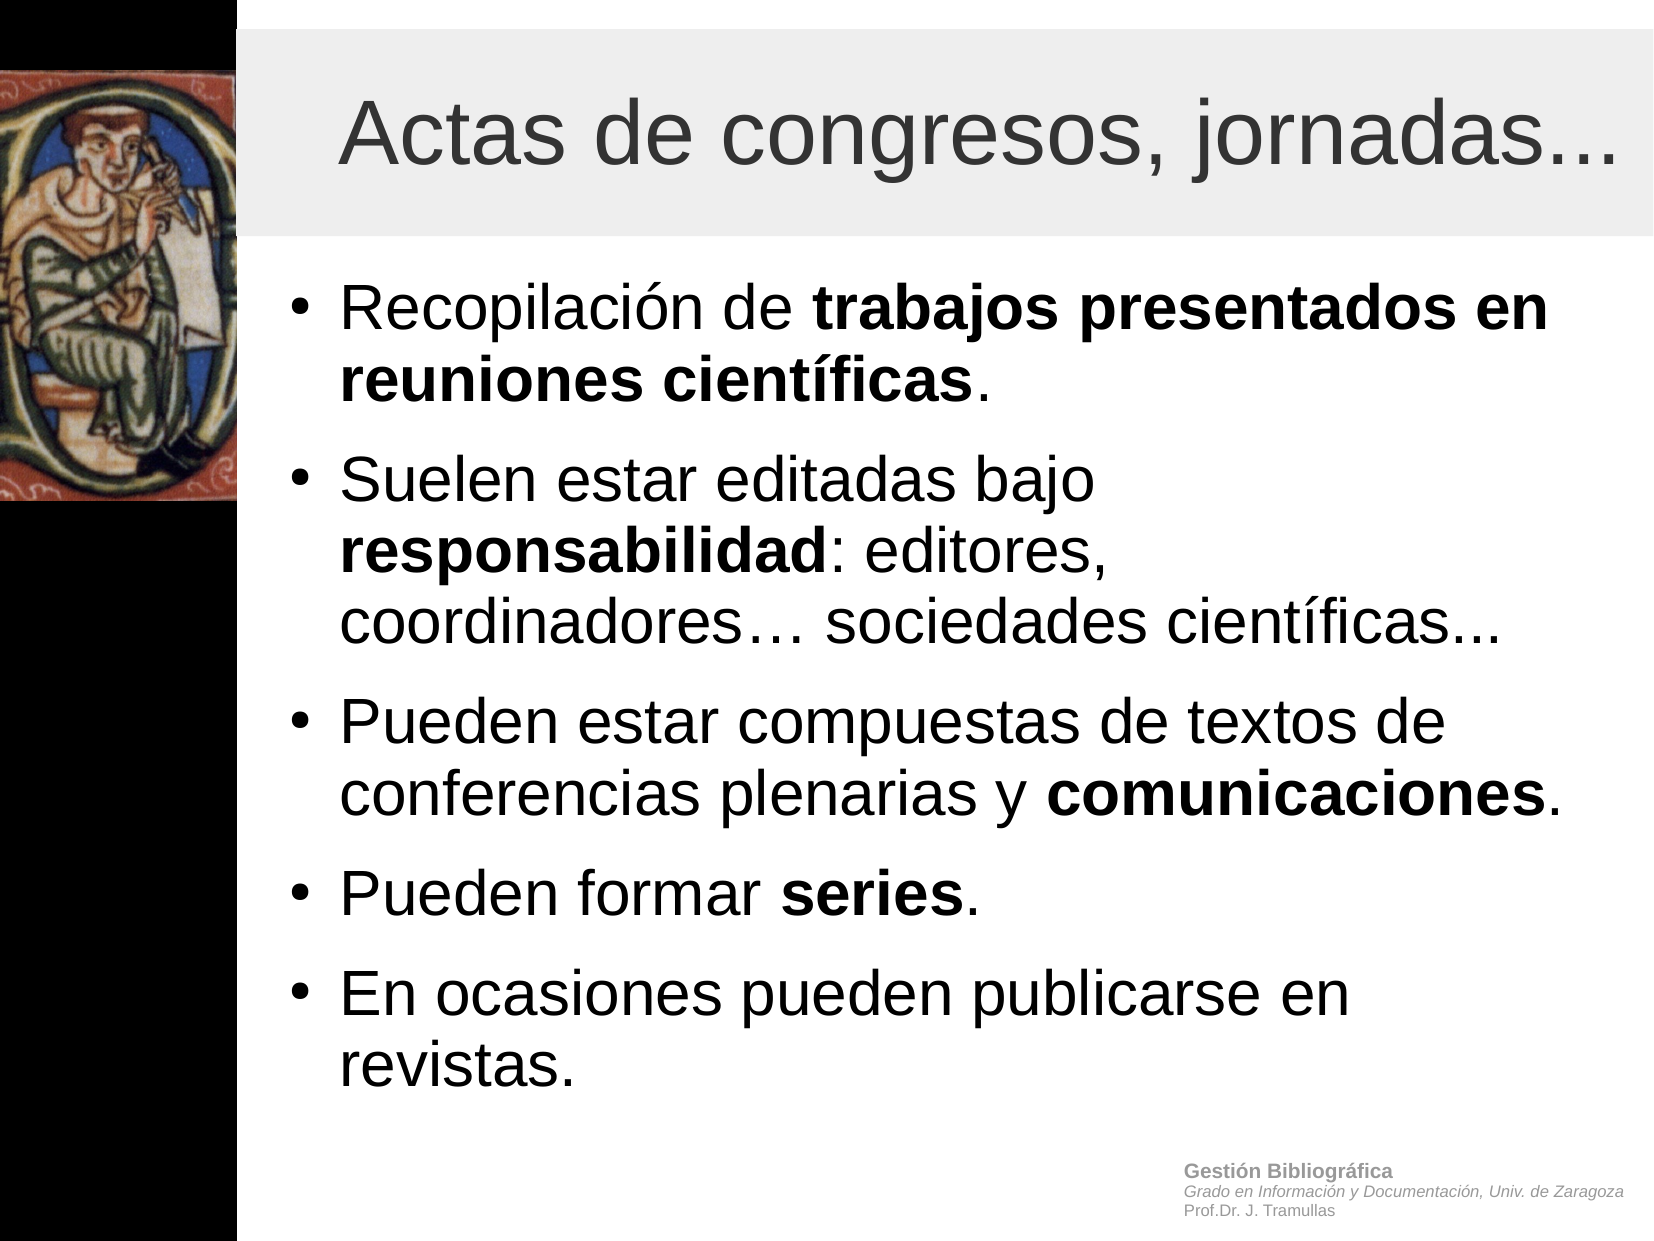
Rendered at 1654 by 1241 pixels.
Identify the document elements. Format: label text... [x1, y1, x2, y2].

picture [0, 70, 237, 501]
title Actas de congresos, jornadas... [236, 29, 1654, 237]
list Recopilación de trabajos presentados en reuniones científicas. Suelen estar editadas bajo responsabilidad: editores, coordinadores… sociedades científicas... Pueden estar compuestas de textos de conferencias plenarias y comunicaciones. Pueden formar series. En ocasiones pueden publicarse en revistas. [271, 271, 1571, 1134]
